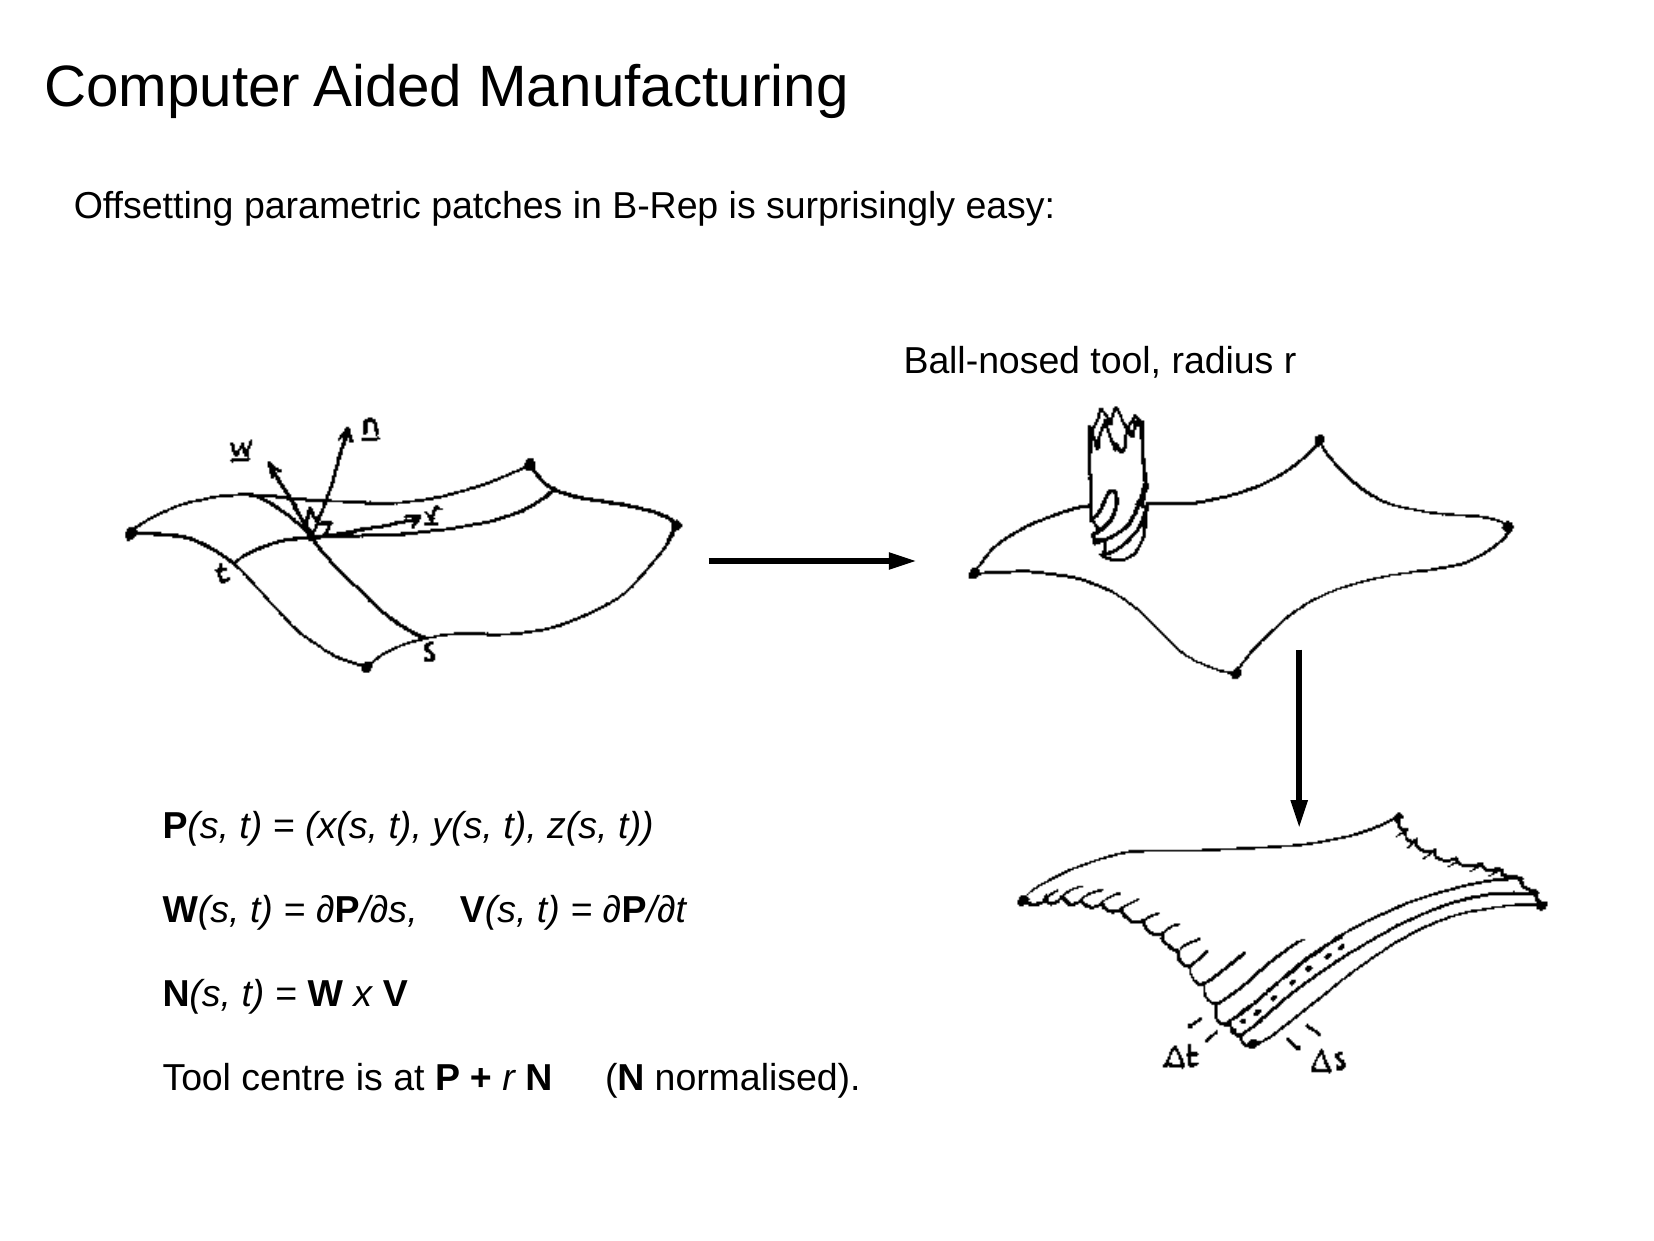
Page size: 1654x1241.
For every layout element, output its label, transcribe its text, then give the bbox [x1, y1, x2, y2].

text_box Computer Aided Manufacturing [29, 46, 1625, 135]
text_box Ball-nosed tool, radius r [885, 329, 1359, 473]
text_box Offsetting parametric patches in B-Rep is surprisingly easy: [59, 177, 1565, 241]
picture [944, 391, 1544, 709]
picture [88, 399, 703, 709]
text_box P(s, t) = (x(s, t), y(s, t), z(s, t)) W(s, t) = ∂P/∂s, V(s, t) = ∂P/∂t N(s, t) = W x V Tool centre is at P + r N (N normalised). [147, 797, 1182, 1150]
picture [999, 797, 1565, 1110]
